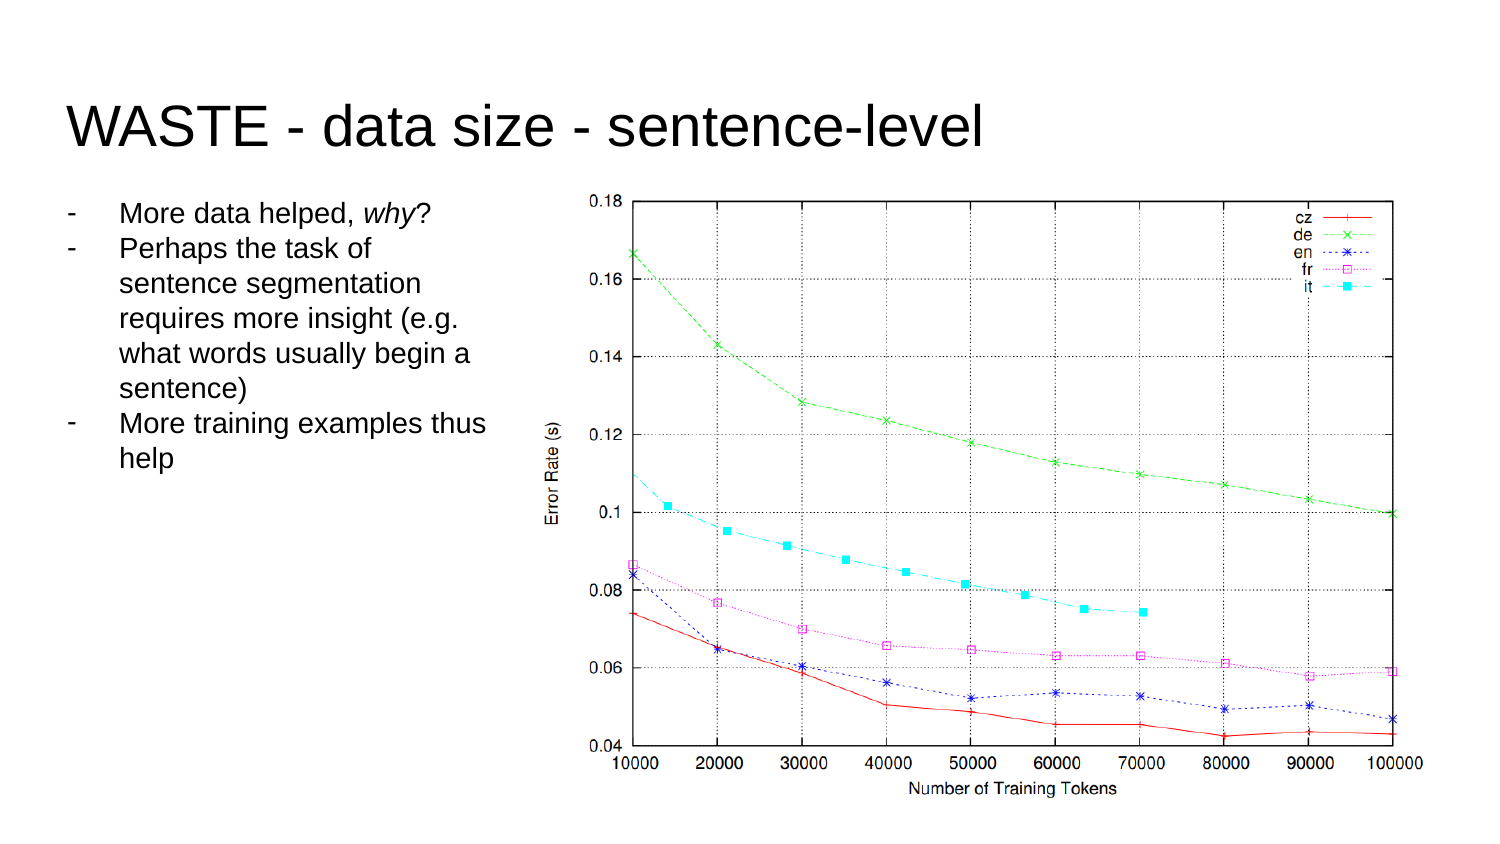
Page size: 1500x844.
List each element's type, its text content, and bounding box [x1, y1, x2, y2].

title WASTE - data size - sentence-level [51, 72, 1449, 167]
picture [531, 179, 1444, 807]
text_box More data helped, why? Perhaps the task of sentence segmentation requires more insight (e.g. what words usually begin a sentence) More training examples thus help [29, 179, 508, 773]
